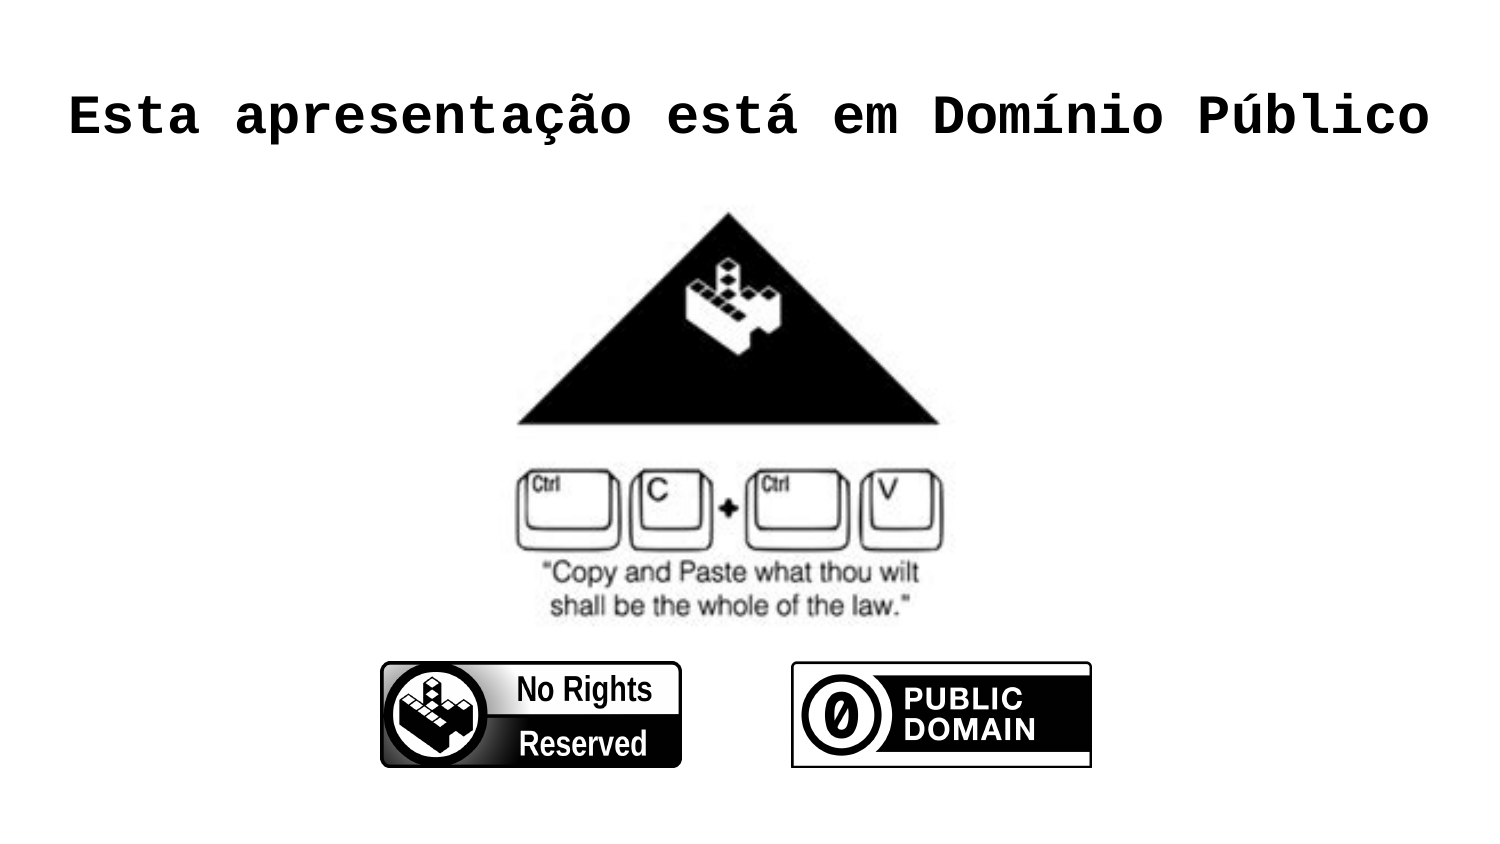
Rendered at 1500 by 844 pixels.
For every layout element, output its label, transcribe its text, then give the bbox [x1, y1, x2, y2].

title Esta apresentação está em Domínio Público [51, 72, 1449, 167]
picture [189, 167, 1271, 768]
